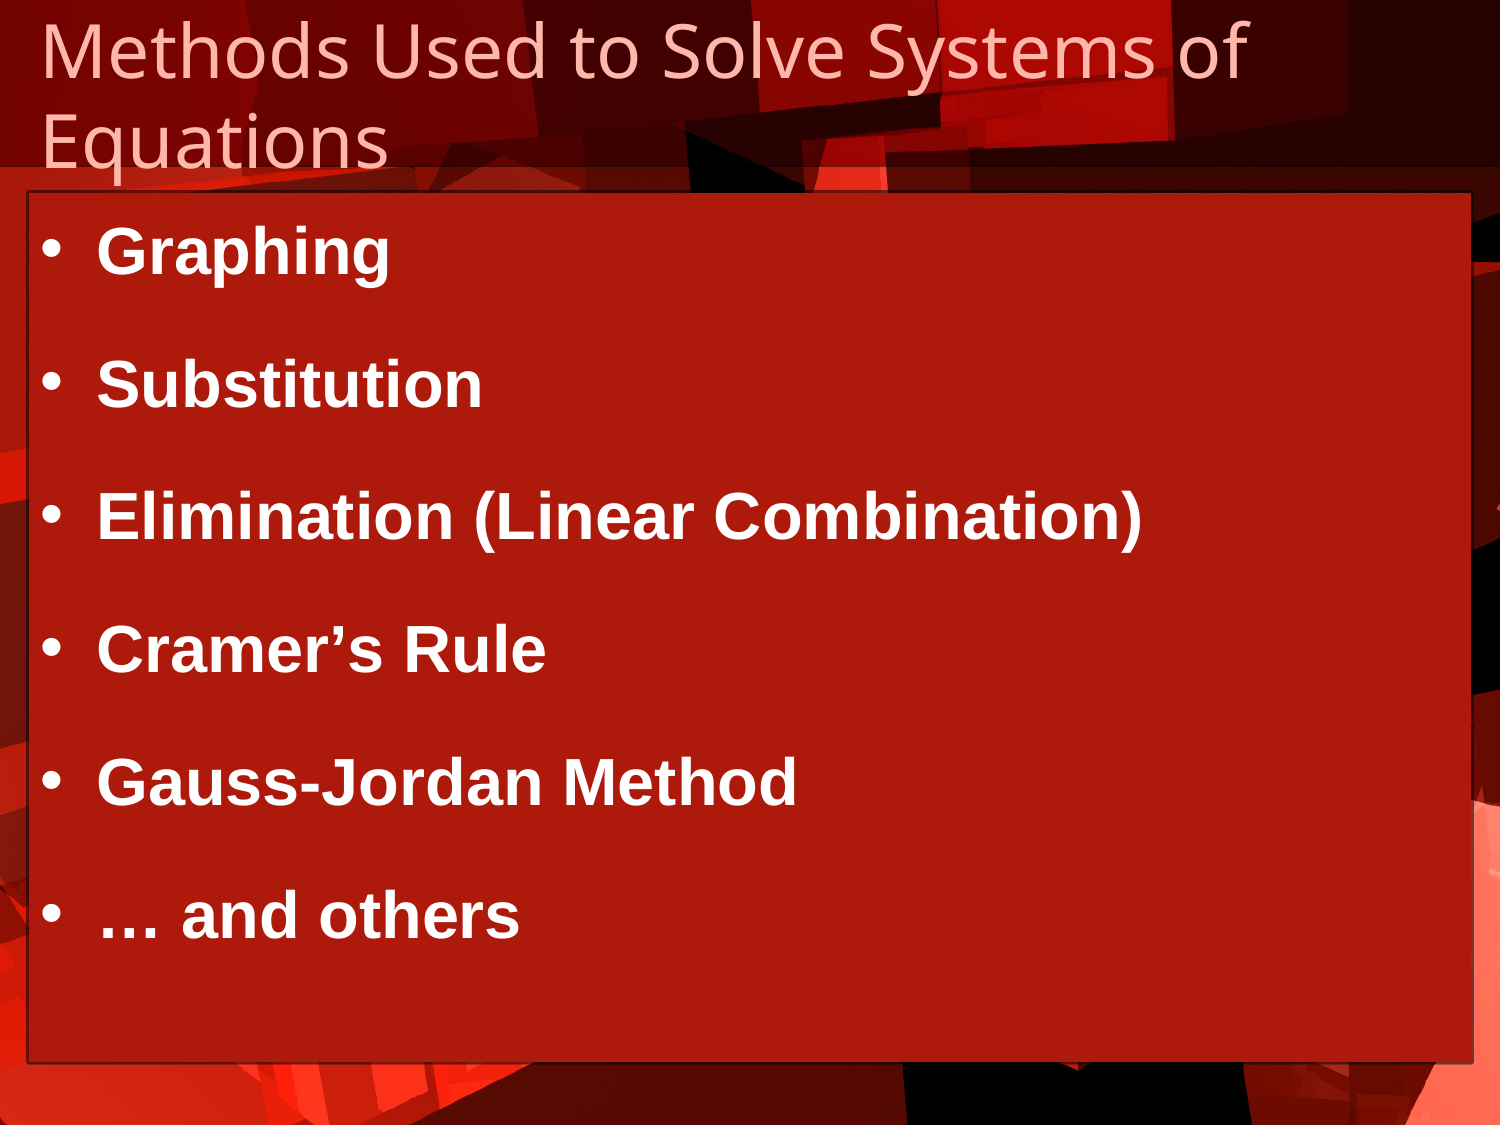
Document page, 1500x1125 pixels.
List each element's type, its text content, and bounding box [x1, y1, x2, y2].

title Methods Used to Solve Systems of Equations [24, 0, 1438, 192]
list Graphing Substitution Elimination (Linear Combination) Cramer’s Rule Gauss-Jordan Method … and others [24, 199, 1326, 1051]
picture [0, 0, 1500, 1125]
